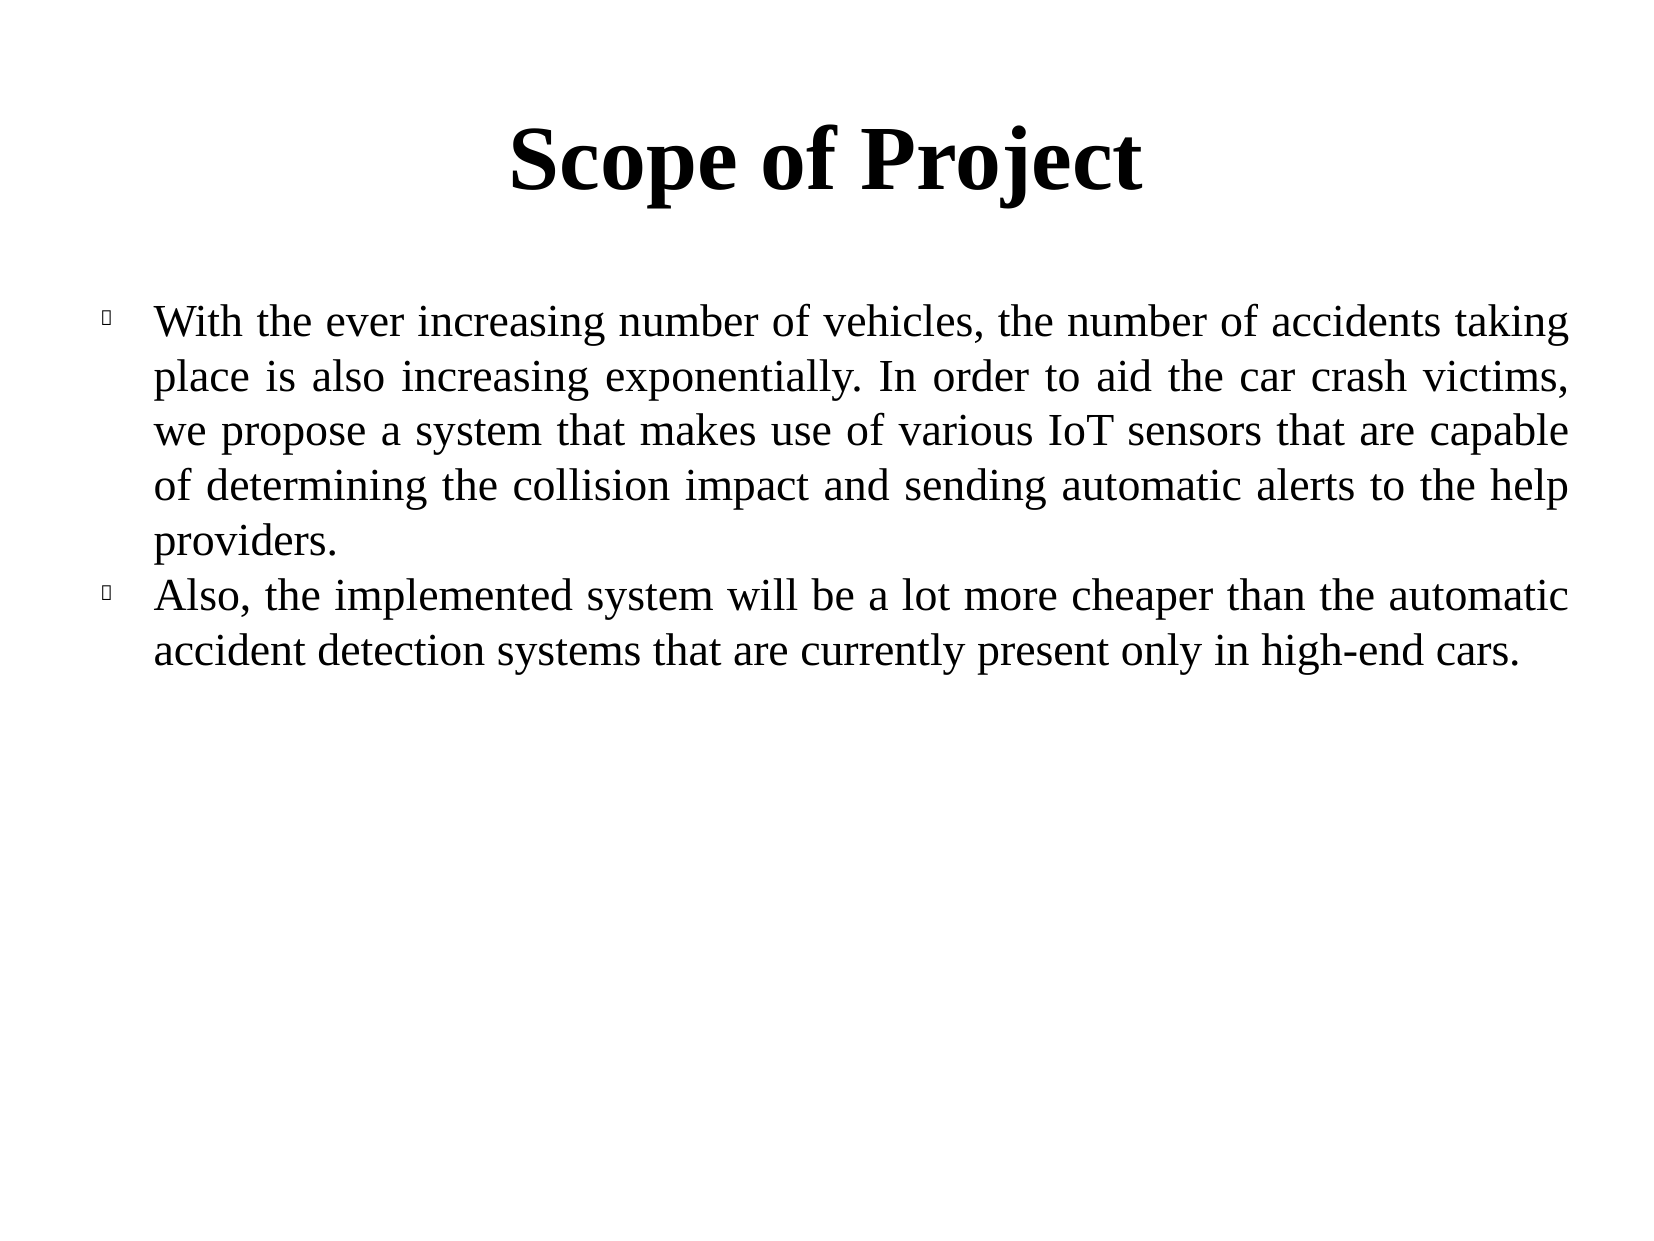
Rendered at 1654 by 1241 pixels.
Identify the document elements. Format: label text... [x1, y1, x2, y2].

text_box Scope of Project [82, 49, 1571, 257]
text_box With the ever increasing number of vehicles, the number of accidents taking place is also increasing exponentially. In order to aid the car crash victims, we propose a system that makes use of various IoT sensors that are capable of determining the collision impact and sending automatic alerts to the help providers. Also, the implemented system will be a lot more cheaper than the automatic accident detection systems that are currently present only in high-end cars. [82, 290, 1571, 1010]
